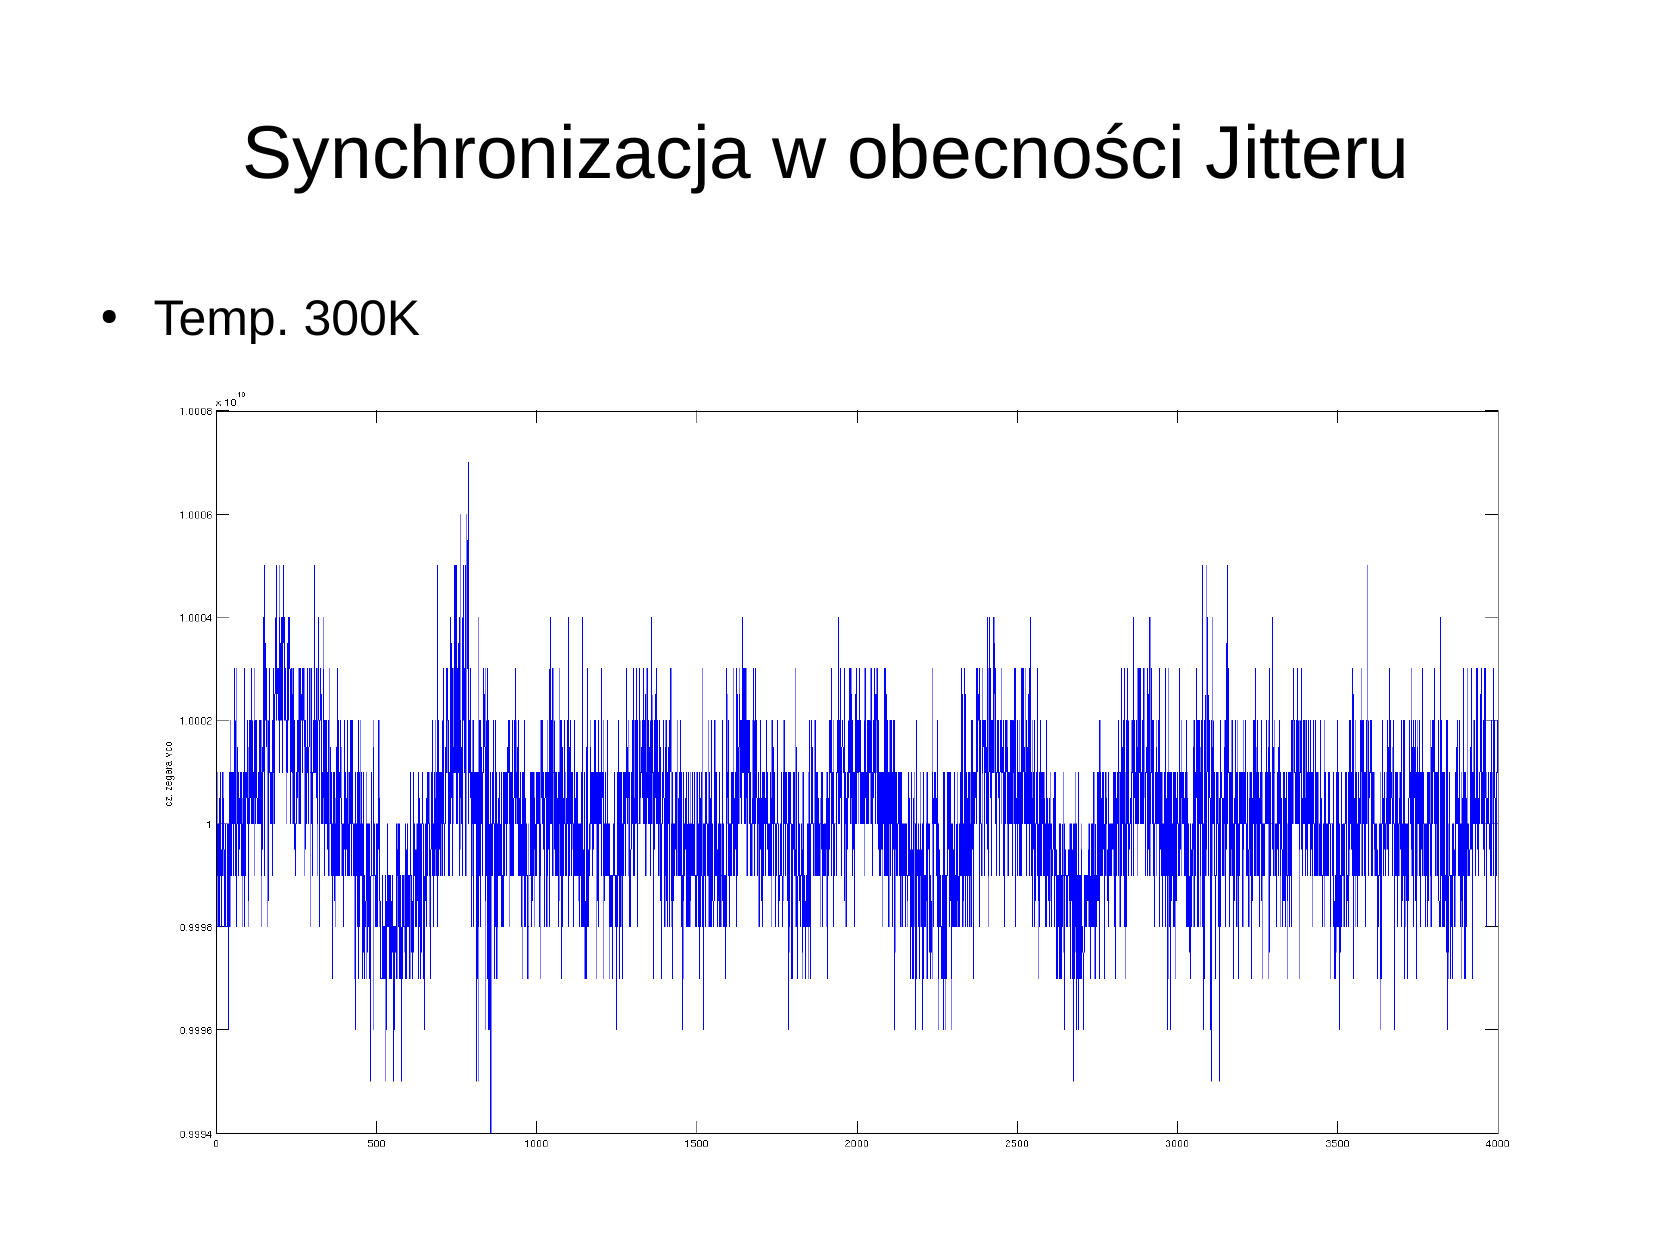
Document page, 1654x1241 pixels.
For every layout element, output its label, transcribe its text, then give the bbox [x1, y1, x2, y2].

list Temp. 300K [82, 290, 1571, 344]
picture [0, 344, 1654, 1231]
title Synchronizacja w obecności Jitteru [82, 49, 1571, 257]
